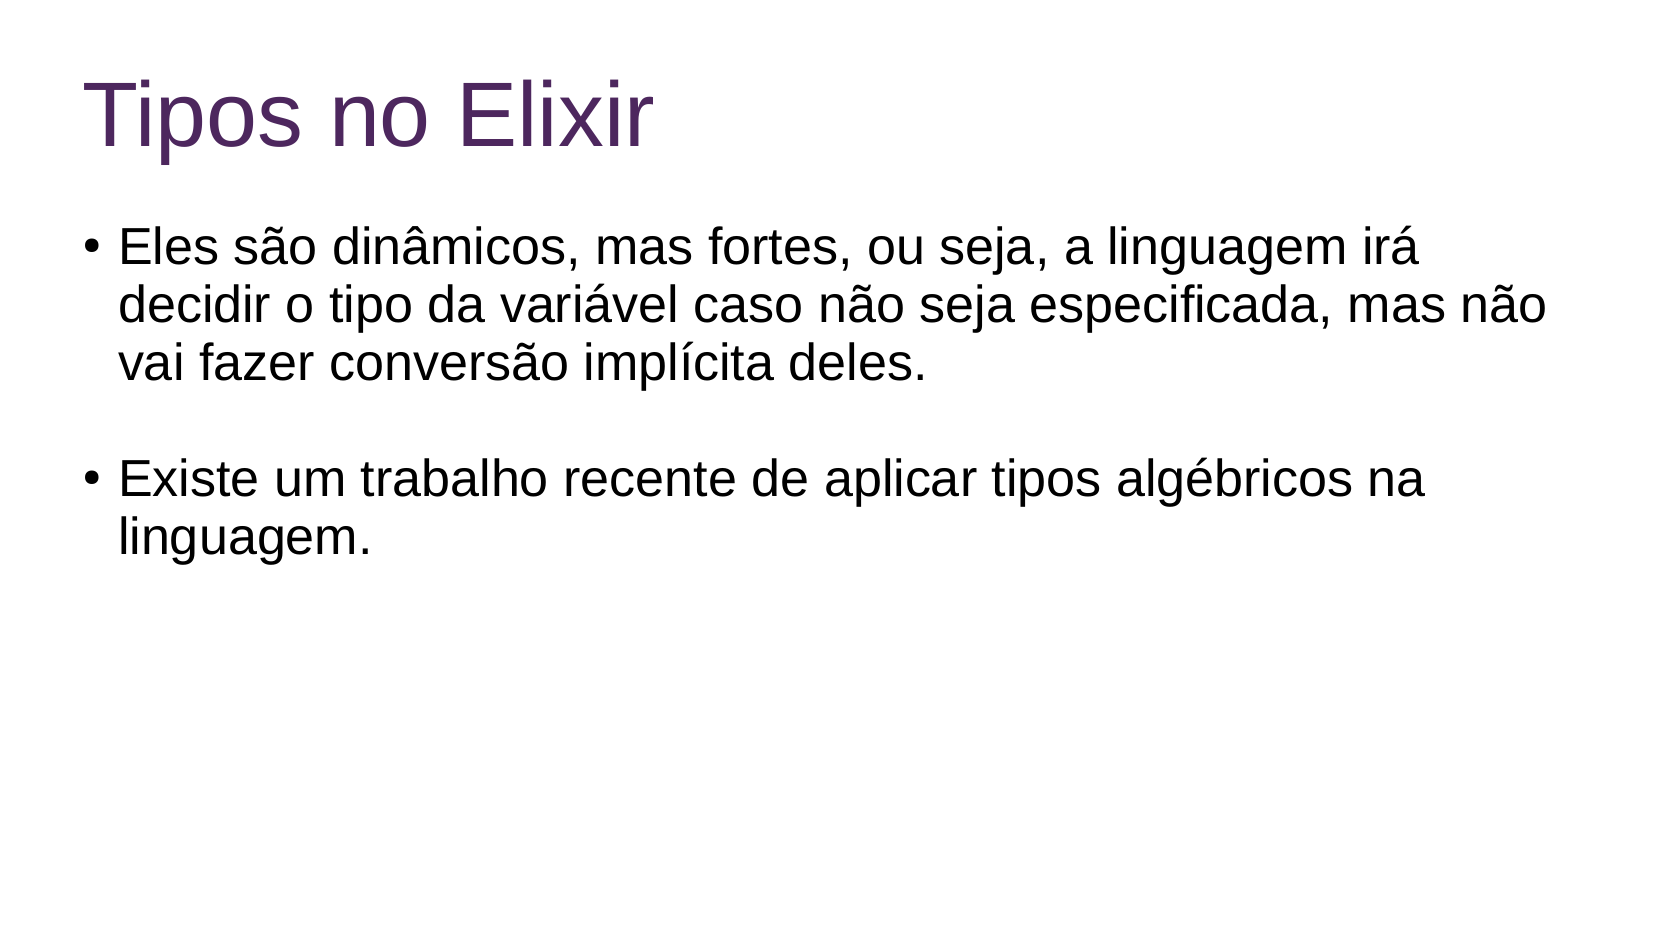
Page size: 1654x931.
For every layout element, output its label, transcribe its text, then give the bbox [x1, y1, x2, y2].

text_box Eles são dinâmicos, mas fortes, ou seja, a linguagem irá decidir o tipo da variável caso não seja especificada, mas não vai fazer conversão implícita deles. Existe um trabalho recente de aplicar tipos algébricos na linguagem. [82, 217, 1571, 758]
title Tipos no Elixir [82, 37, 1571, 193]
